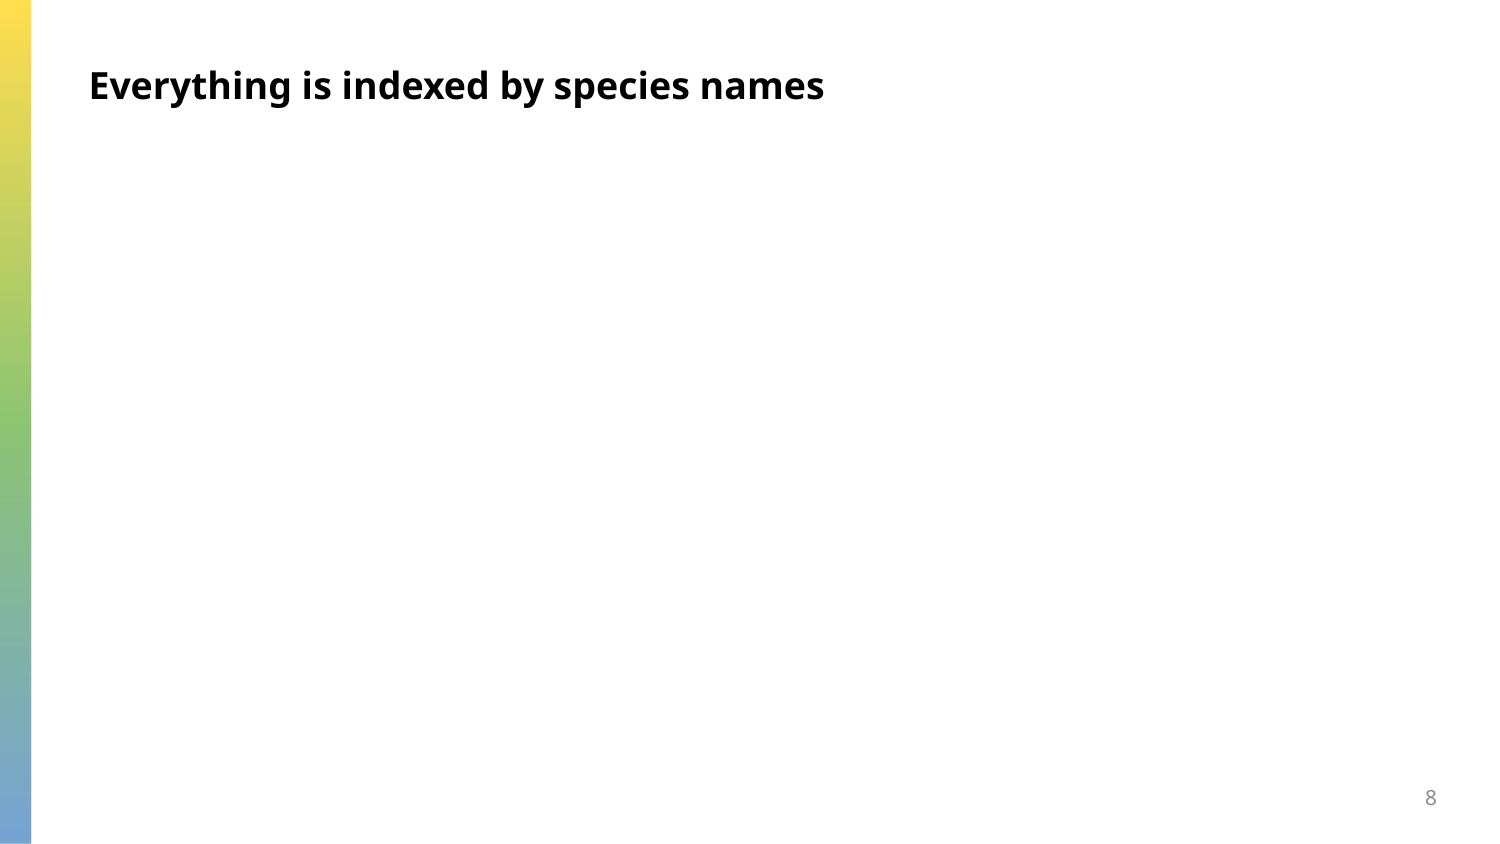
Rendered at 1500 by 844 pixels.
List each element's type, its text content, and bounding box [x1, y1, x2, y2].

list Everything is indexed by species names [88, 61, 1442, 157]
picture [0, 0, 1500, 844]
